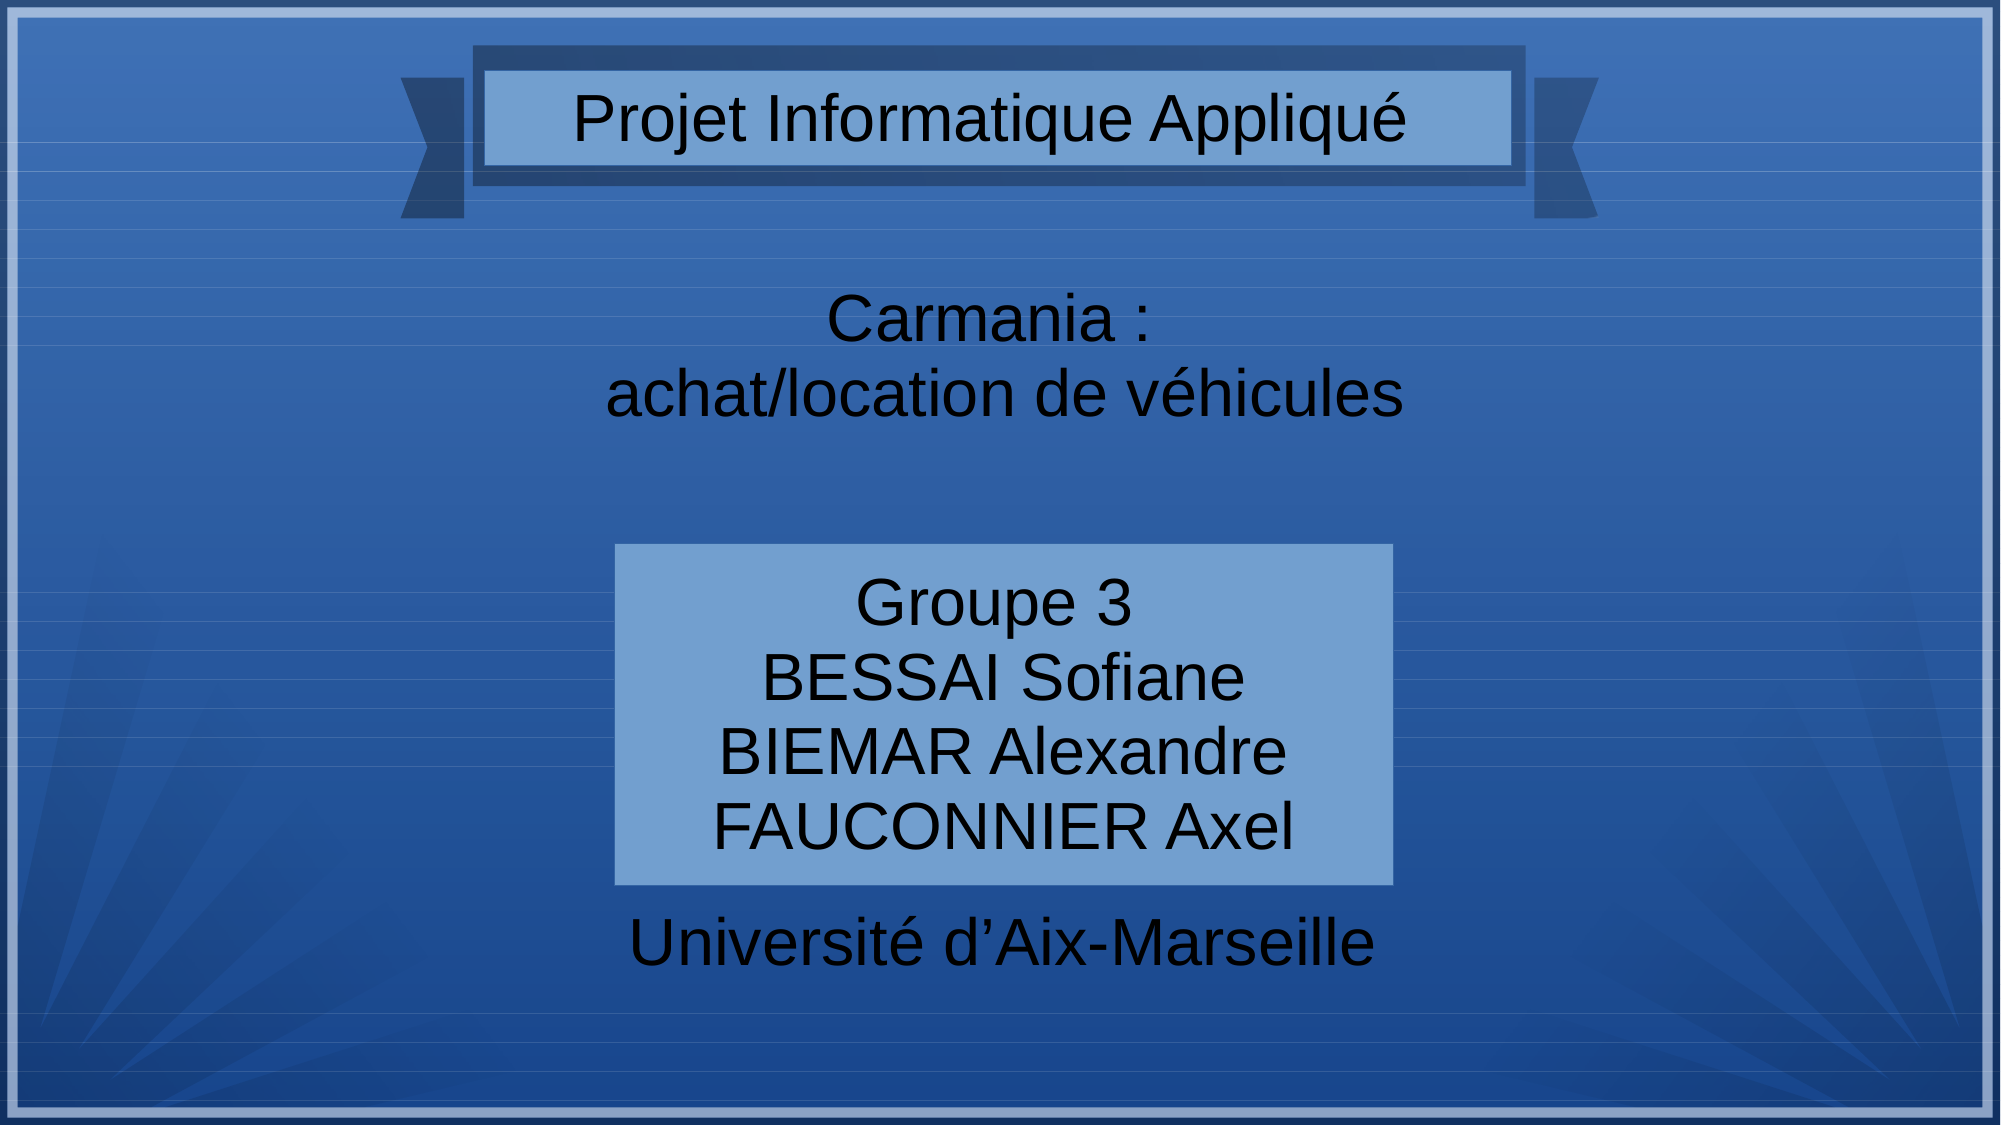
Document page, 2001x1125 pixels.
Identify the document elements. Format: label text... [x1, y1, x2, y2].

text_box Groupe 3 BESSAI Sofiane BIEMAR Alexandre FAUCONNIER Axel [614, 543, 1394, 886]
text_box Université d’Aix-Marseille [614, 897, 1394, 988]
text_box Projet Informatique Appliqué [484, 70, 1512, 166]
text_box Carmania : achat/location de véhicules [590, 273, 1424, 439]
